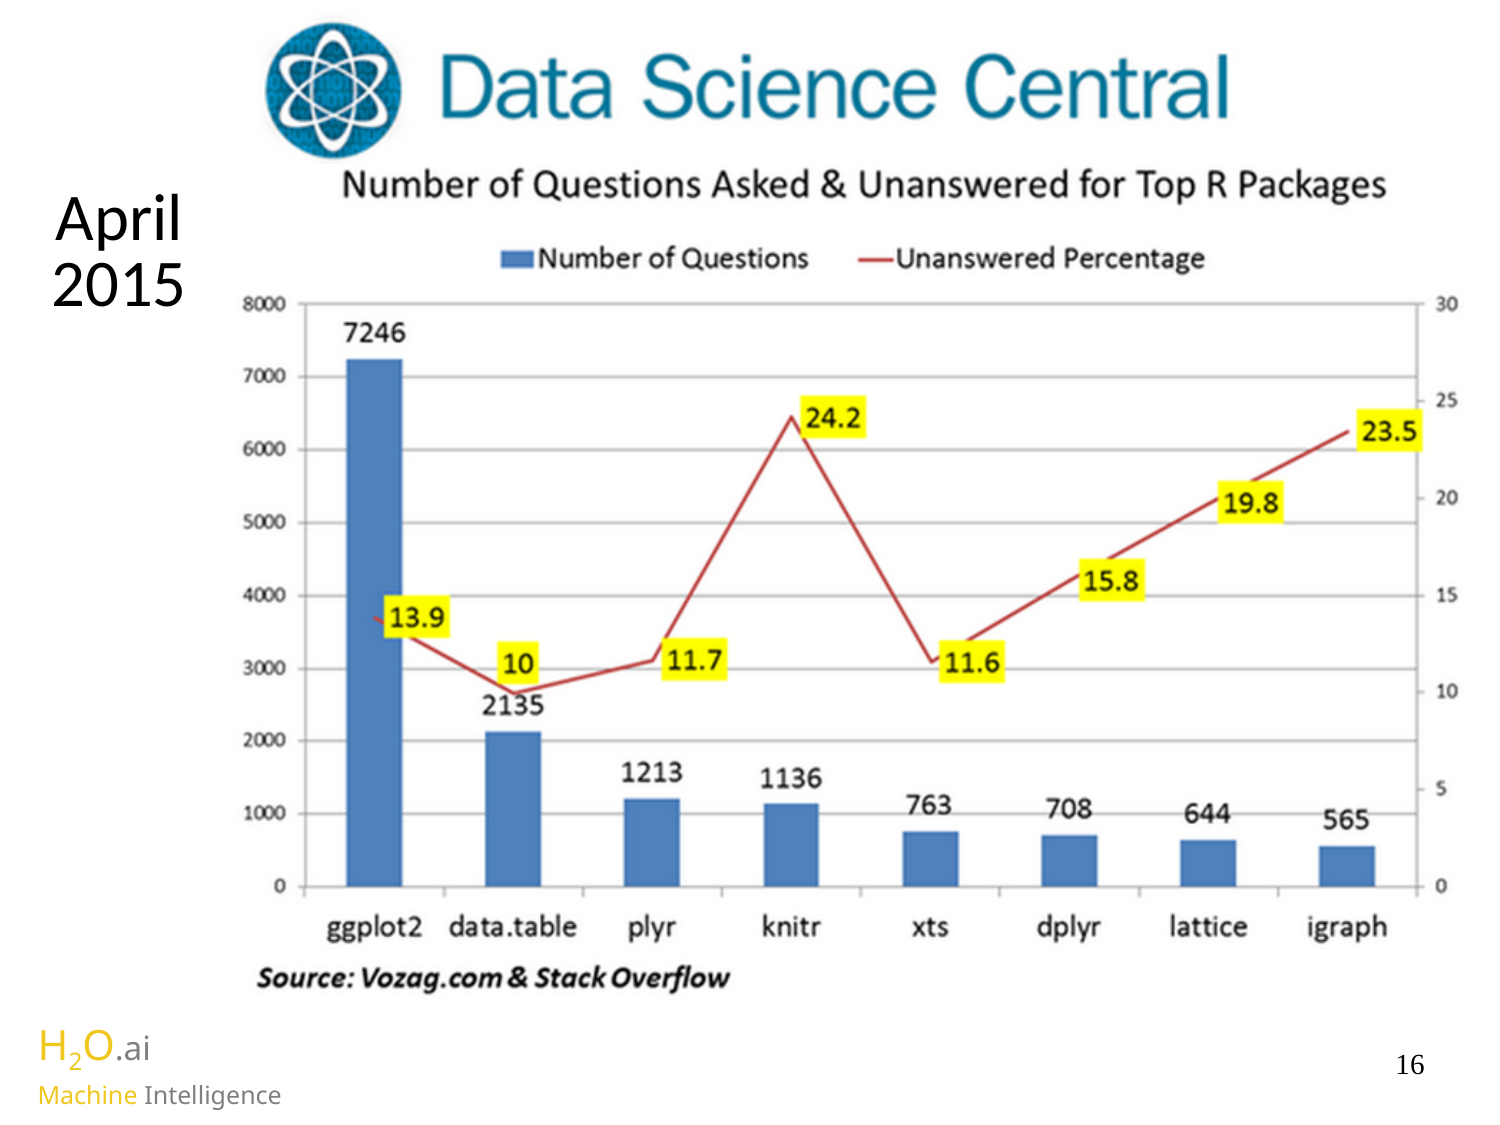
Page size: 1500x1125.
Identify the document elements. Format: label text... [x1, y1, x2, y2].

title April 2015 [0, 133, 238, 381]
picture [224, 5, 1480, 1003]
